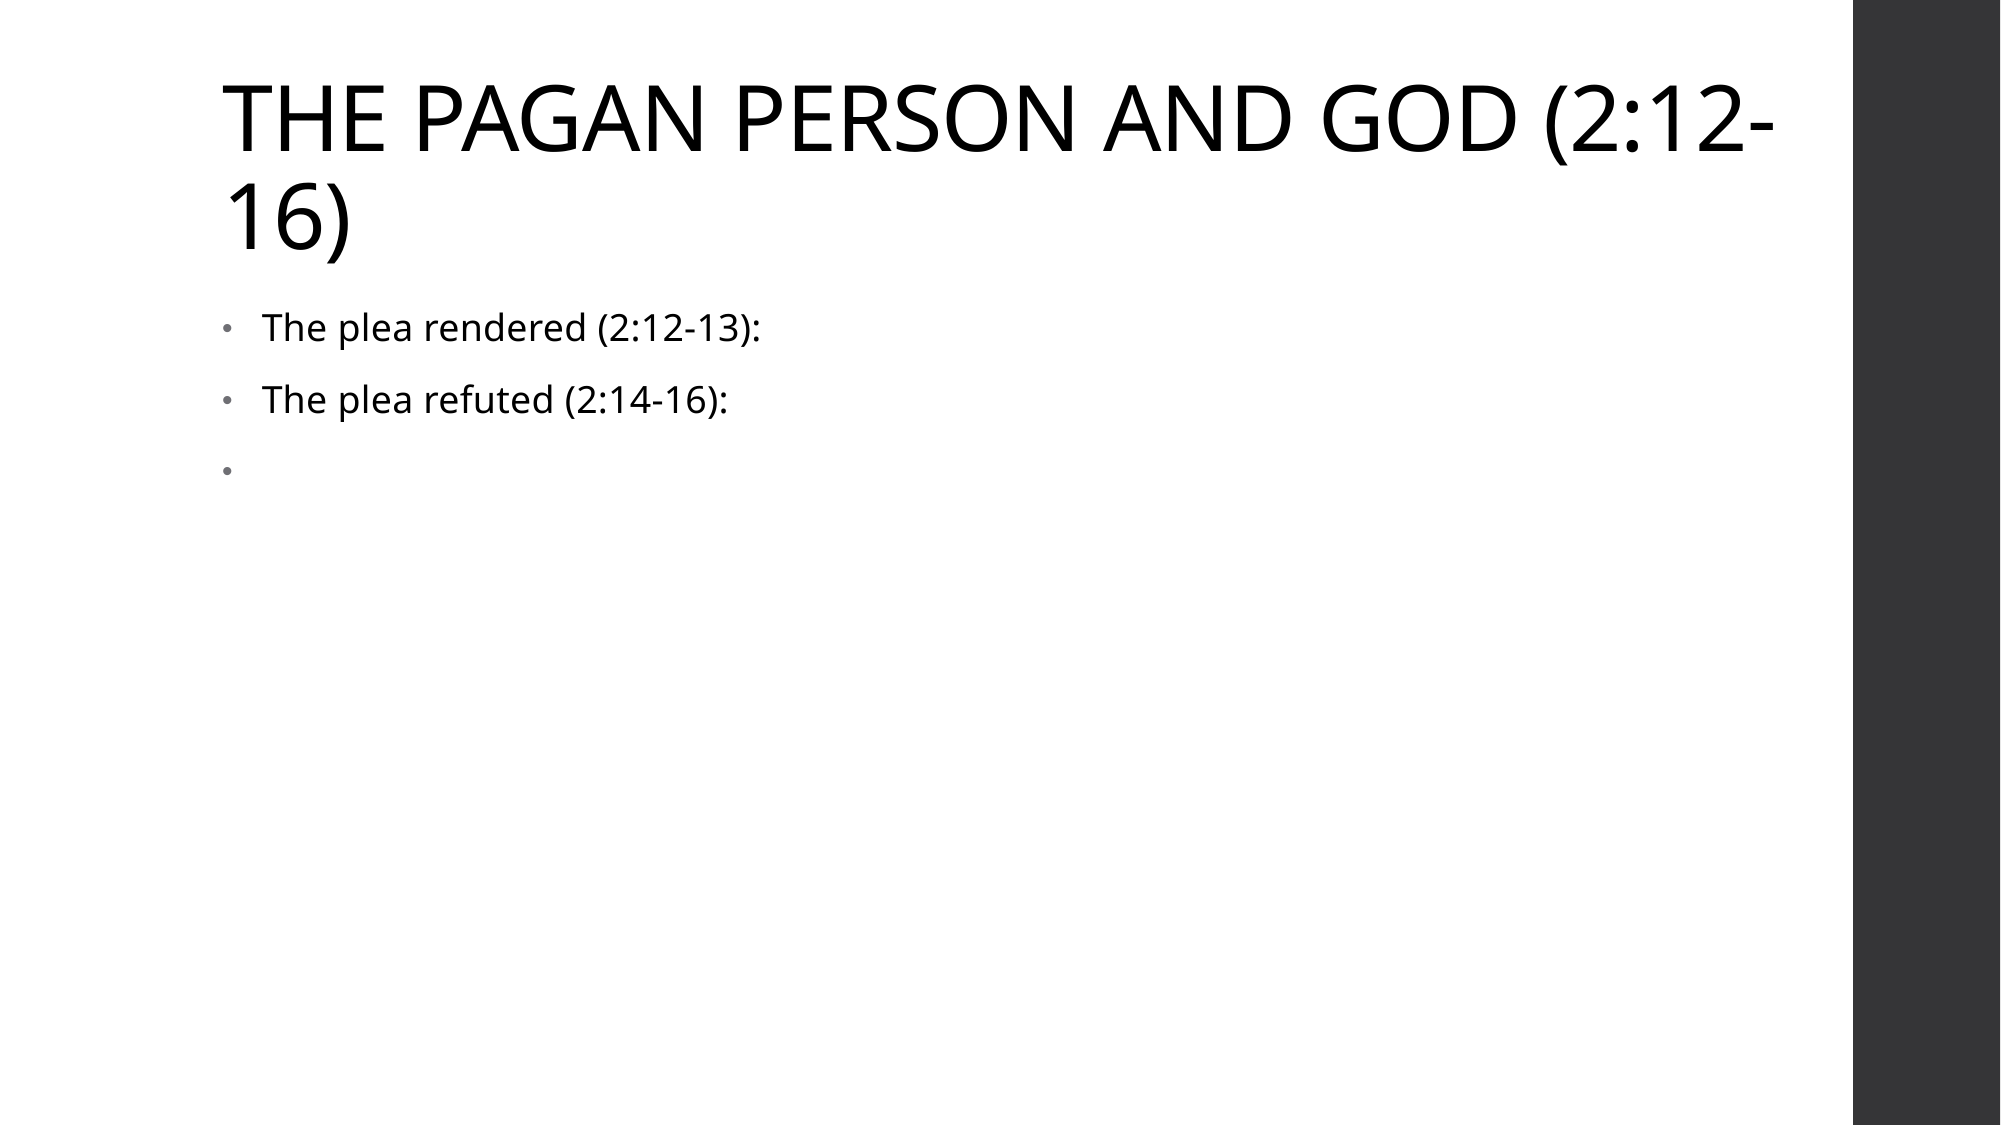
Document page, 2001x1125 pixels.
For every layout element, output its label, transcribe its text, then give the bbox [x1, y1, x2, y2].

list The plea rendered (2:12-13): The plea refuted (2:14-16): [206, 299, 1617, 1014]
title THE PAGAN PERSON AND GOD (2:12-16) [206, 60, 1797, 278]
